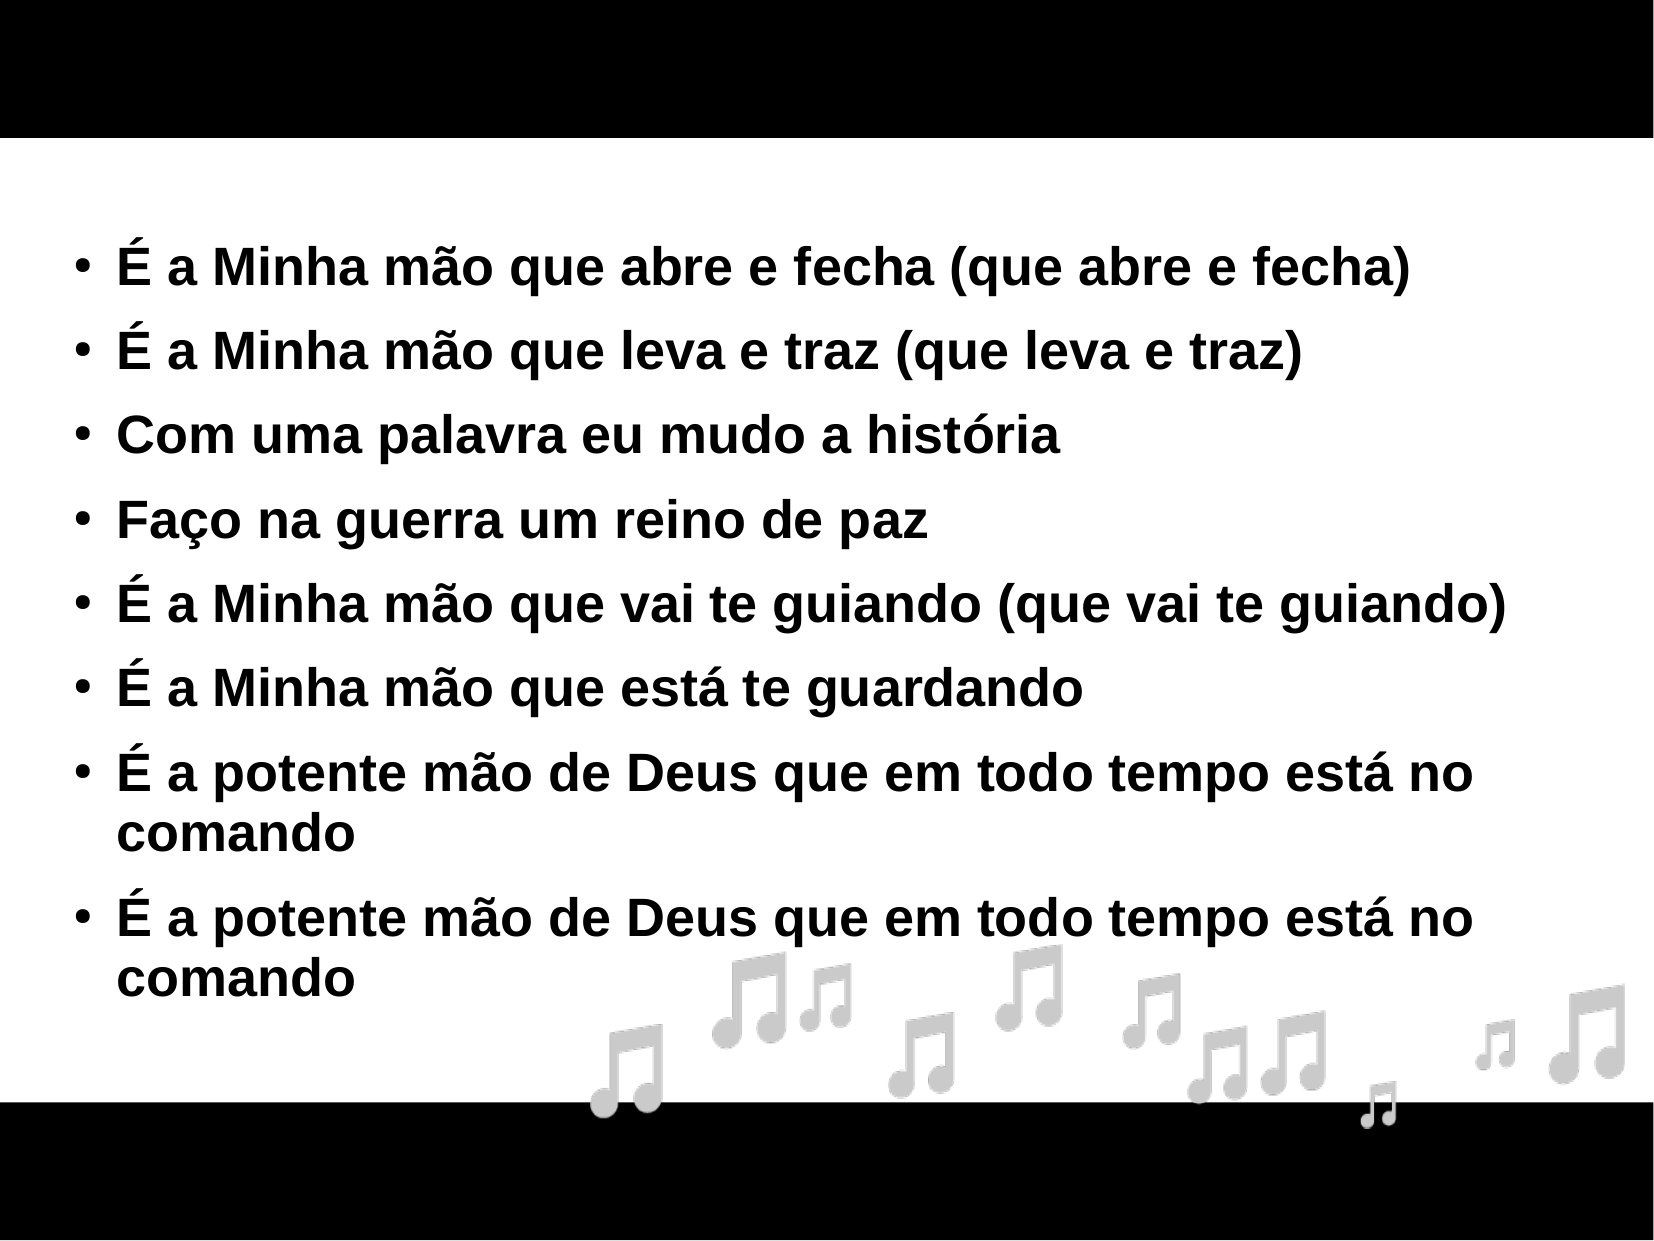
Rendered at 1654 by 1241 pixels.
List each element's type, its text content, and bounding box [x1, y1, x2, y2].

list É a Minha mão que abre e fecha (que abre e fecha) É a Minha mão que leva e traz (que leva e traz) Com uma palavra eu mudo a história Faço na guerra um reino de paz É a Minha mão que vai te guiando (que vai te guiando) É a Minha mão que está te guardando É a potente mão de Deus que em todo tempo está no comando É a potente mão de Deus que em todo tempo está no comando [59, 236, 1595, 1024]
